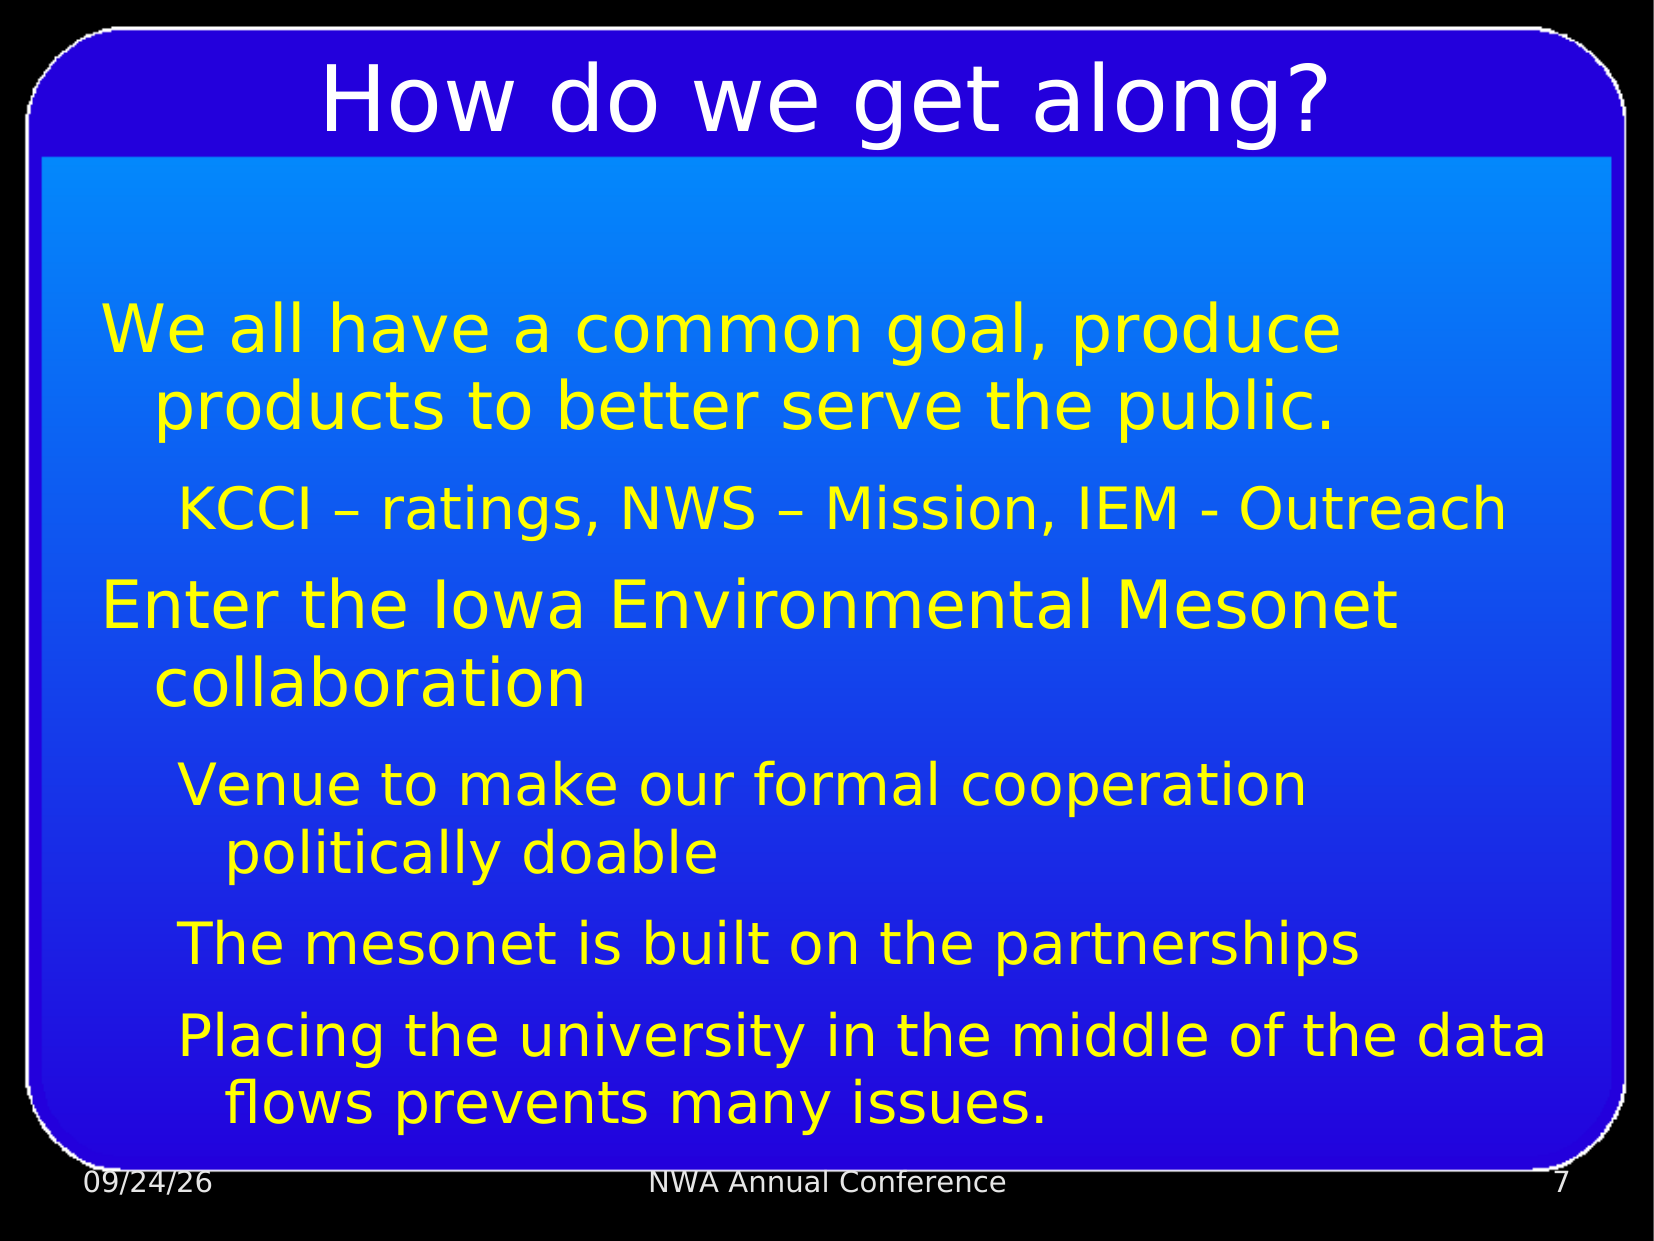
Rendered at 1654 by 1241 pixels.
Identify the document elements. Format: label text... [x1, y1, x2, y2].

list We all have a common goal, produce products to better serve the public. KCCI – ratings, NWS – Mission, IEM - Outreach Enter the Iowa Environmental Mesonet collaboration Venue to make our formal cooperation politically doable The mesonet is built on the partnerships Placing the university in the middle of the data flows prevents many issues. [82, 290, 1571, 1138]
title How do we get along? [82, 46, 1571, 154]
picture [0, 0, 1654, 1241]
